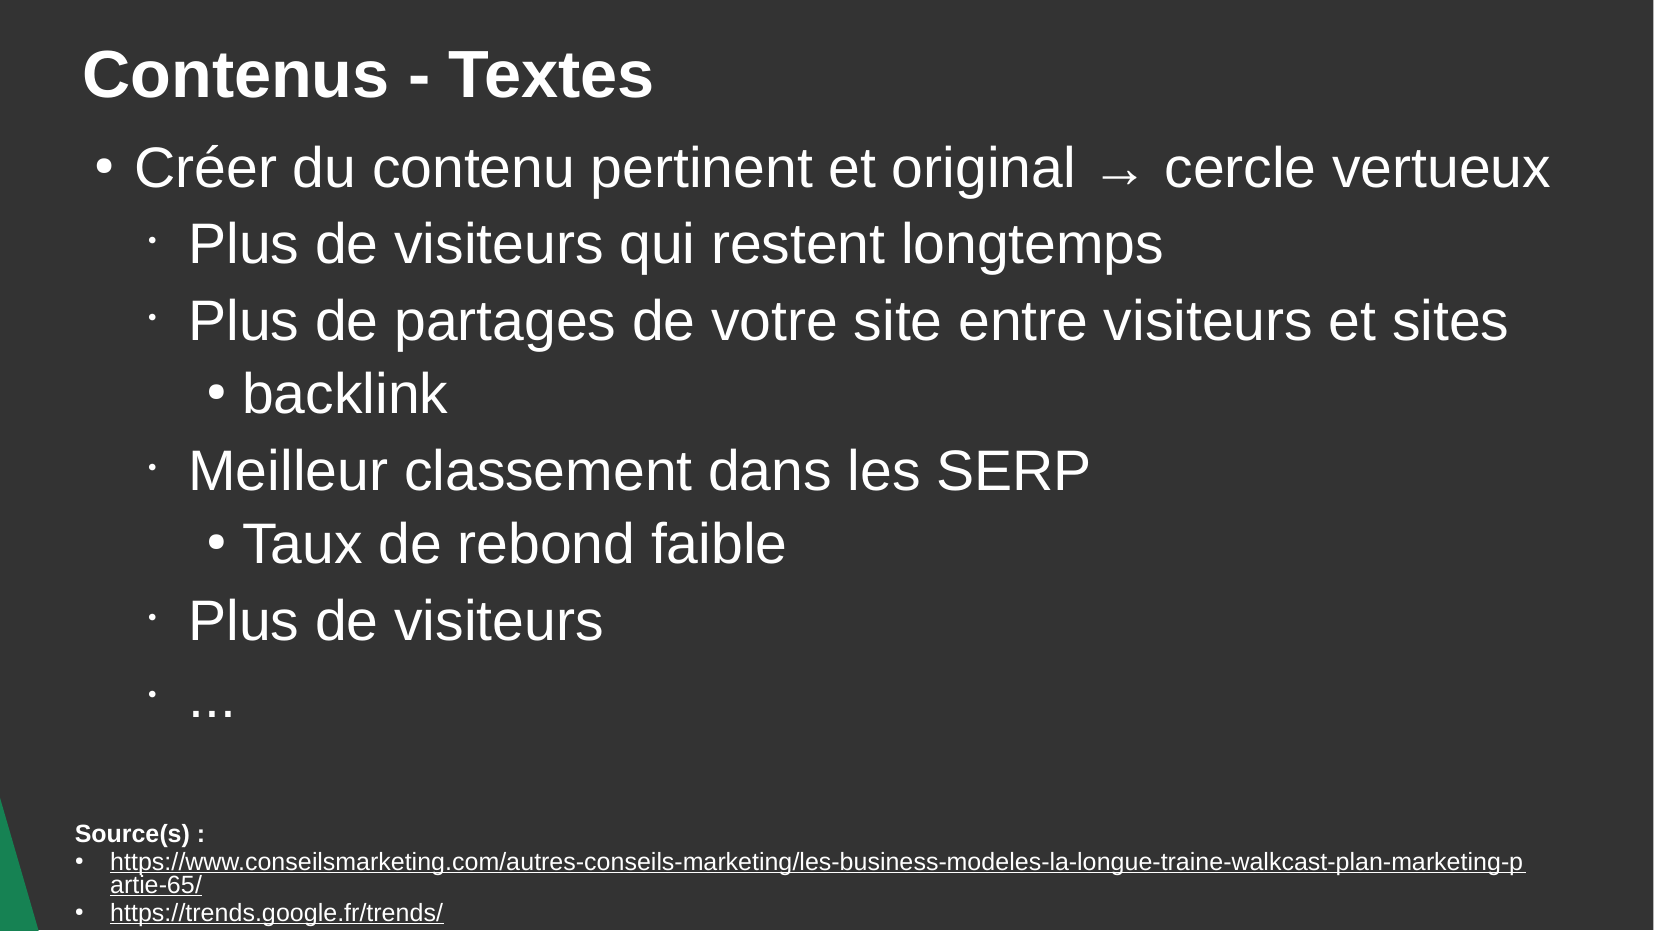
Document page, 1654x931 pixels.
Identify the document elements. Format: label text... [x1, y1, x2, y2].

title Contenus - Textes [82, 36, 1654, 130]
text_box Source(s) : https://www.conseilsmarketing.com/autres-conseils-marketing/les-business-modeles-la-longue-traine-walkcast-plan-marketing-partie-65/ https://trends.google.fr/trends/ [60, 799, 1546, 912]
text_box [0, 797, 39, 931]
list Créer du contenu pertinent et original → cercle vertueux Plus de visiteurs qui restent longtemps Plus de partages de votre site entre visiteurs et sites backlink Meilleur classement dans les SERP Taux de rebond faible Plus de visiteurs ... [80, 135, 1630, 733]
